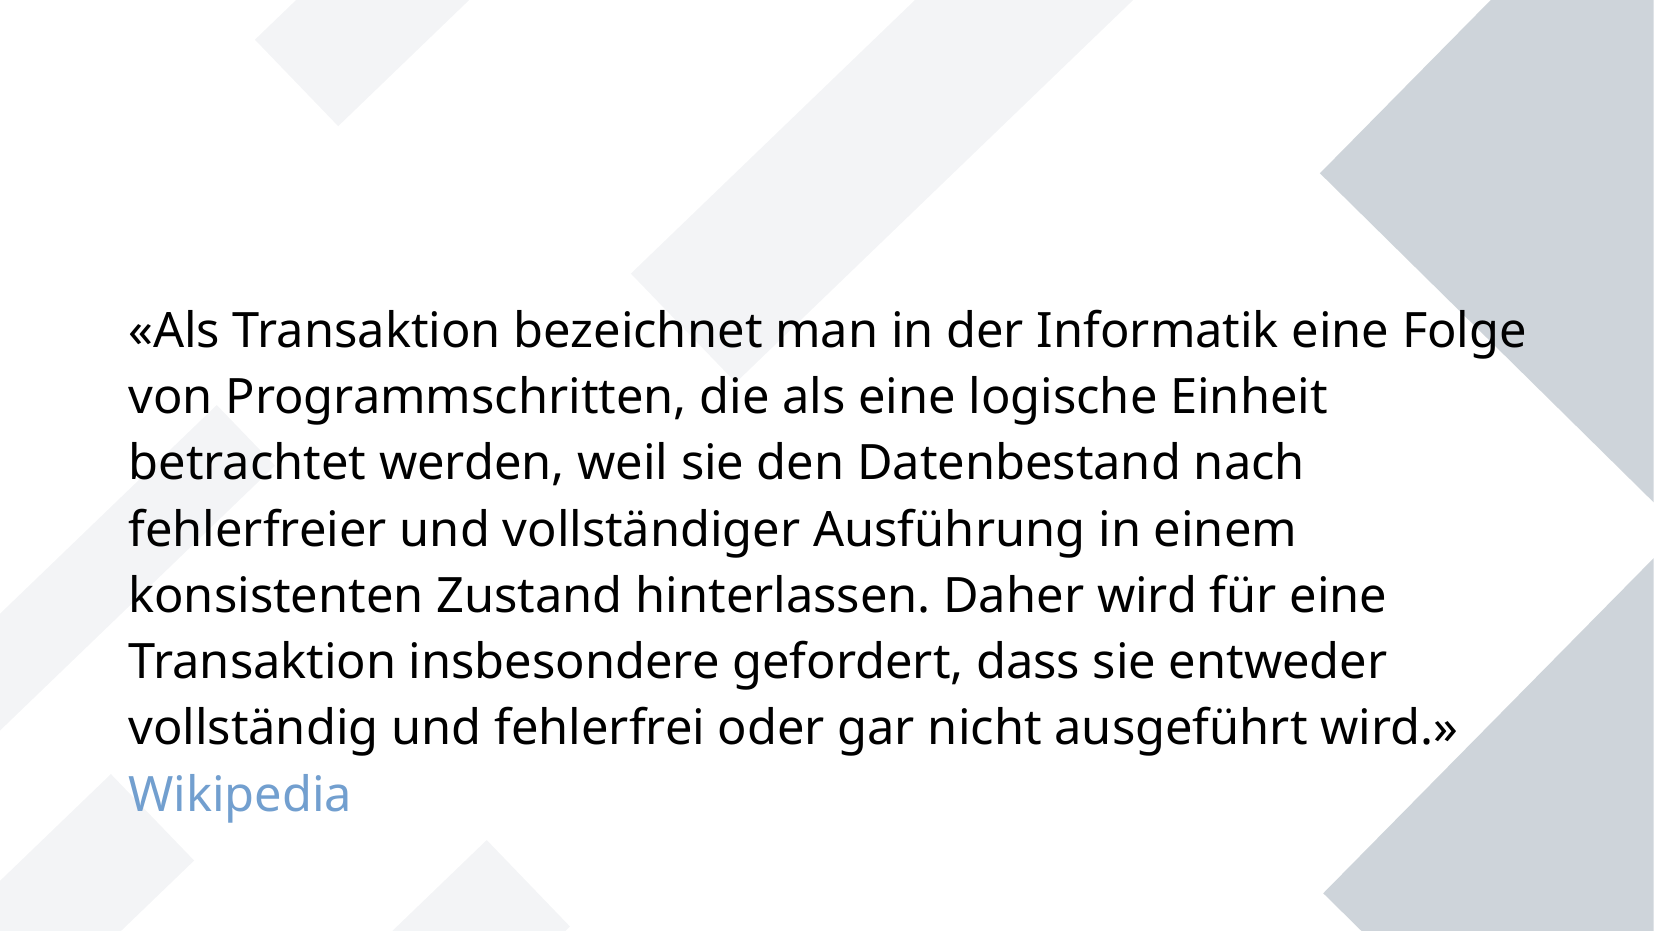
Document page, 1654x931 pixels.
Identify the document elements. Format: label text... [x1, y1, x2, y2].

list «Als Transaktion bezeichnet man in der Informatik eine Folge von Programmschritten, die als eine logische Einheit betrachtet werden, weil sie den Datenbestand nach fehlerfreier und vollständiger Ausführung in einem konsistenten Zustand hinterlassen. Daher wird für eine Transaktion insbesondere gefordert, dass sie entweder vollständig und fehlerfrei oder gar nicht ausgeführt wird.» Wikipedia [76, 295, 1565, 835]
